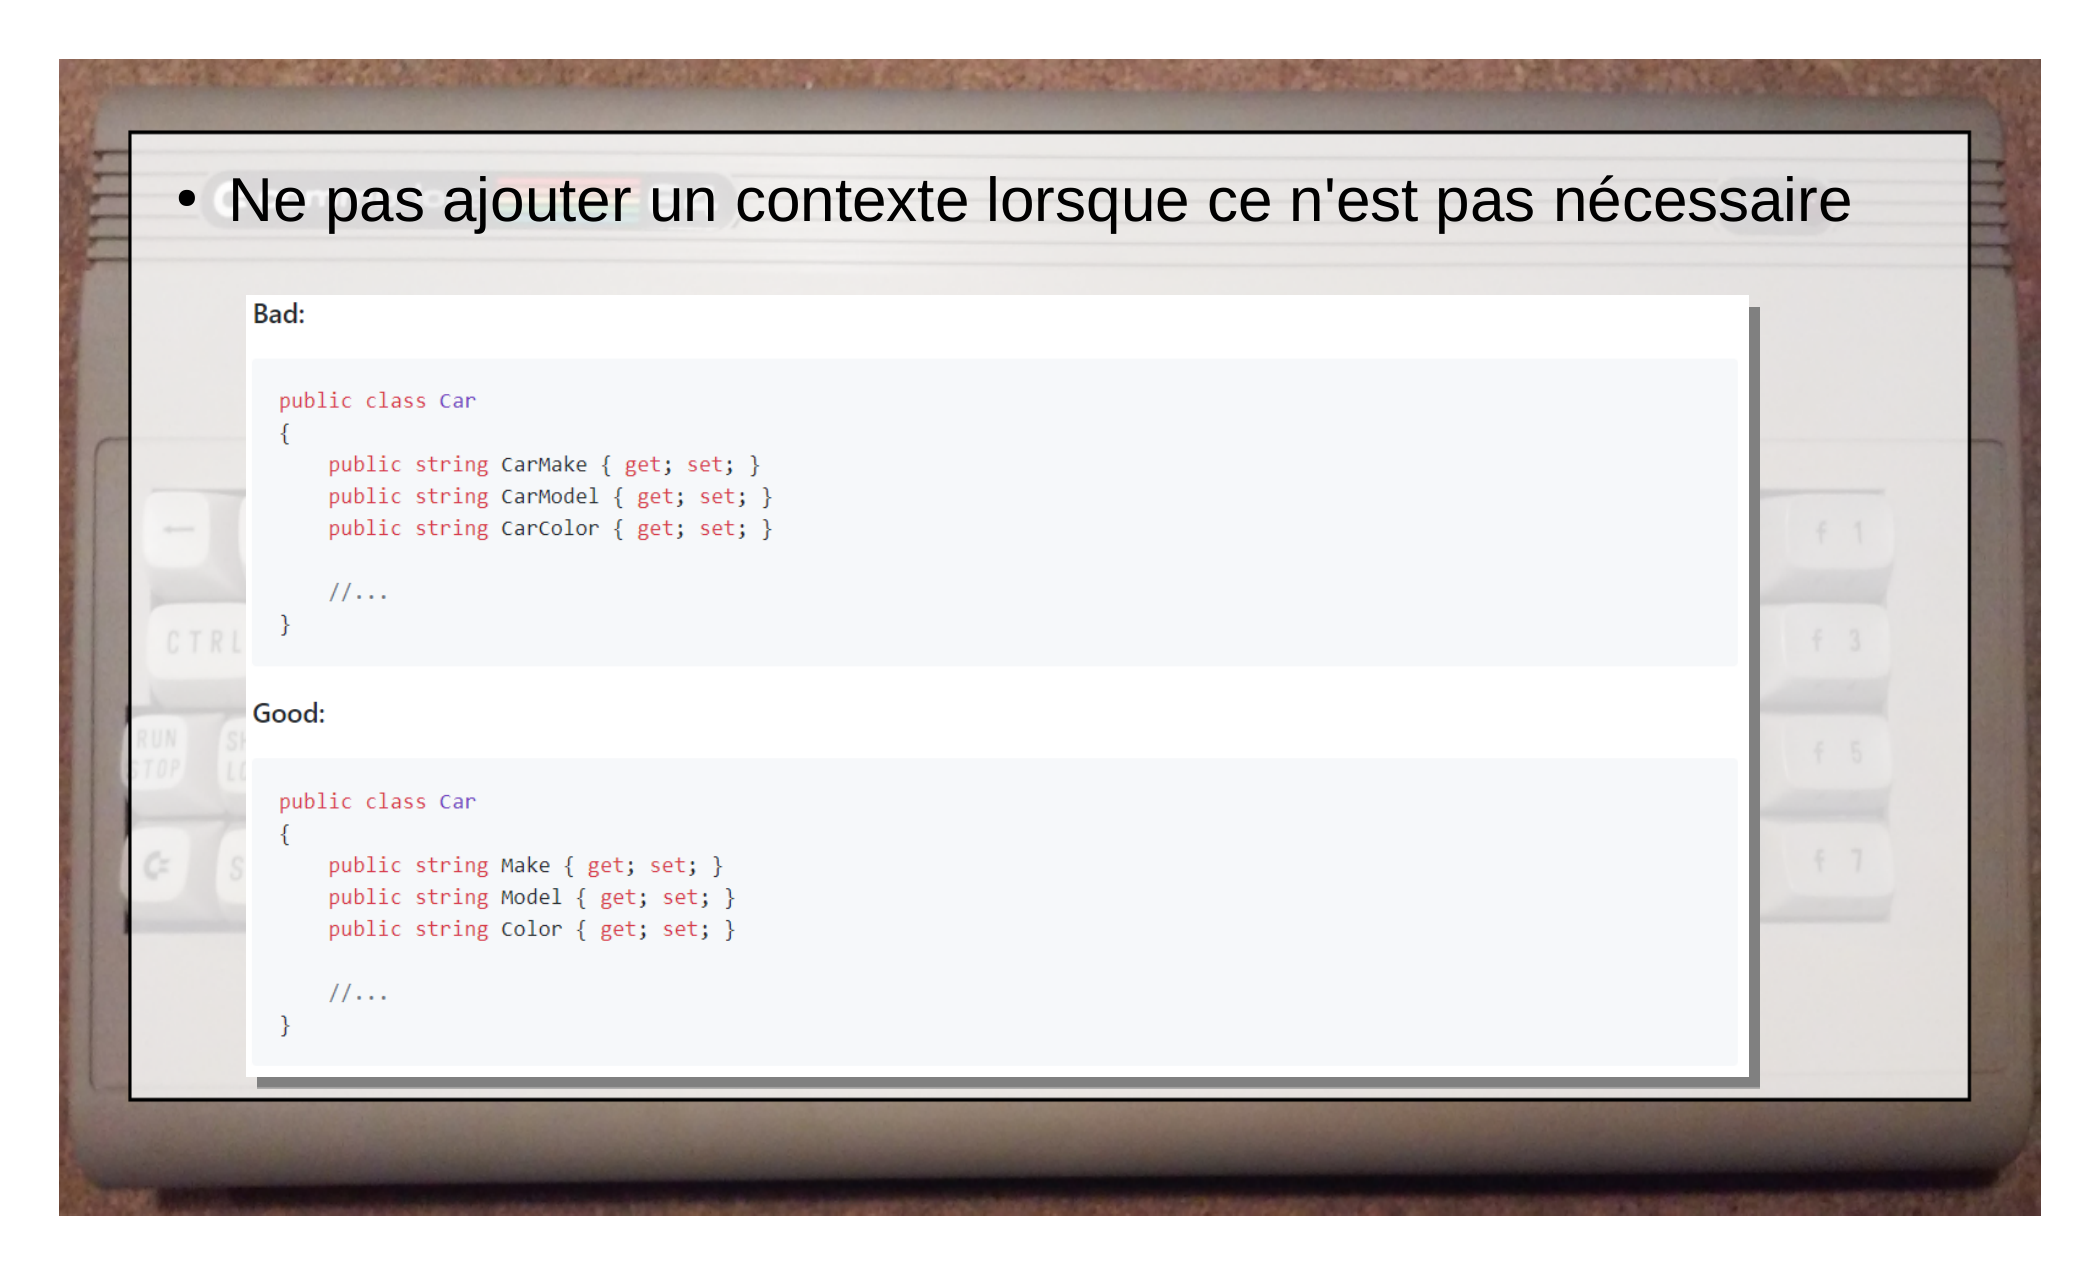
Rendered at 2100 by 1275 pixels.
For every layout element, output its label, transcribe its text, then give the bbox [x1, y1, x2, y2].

list Ne pas ajouter un contexte lorsque ce n'est pas nécessaire [158, 165, 1942, 1094]
picture [59, 59, 2041, 1216]
